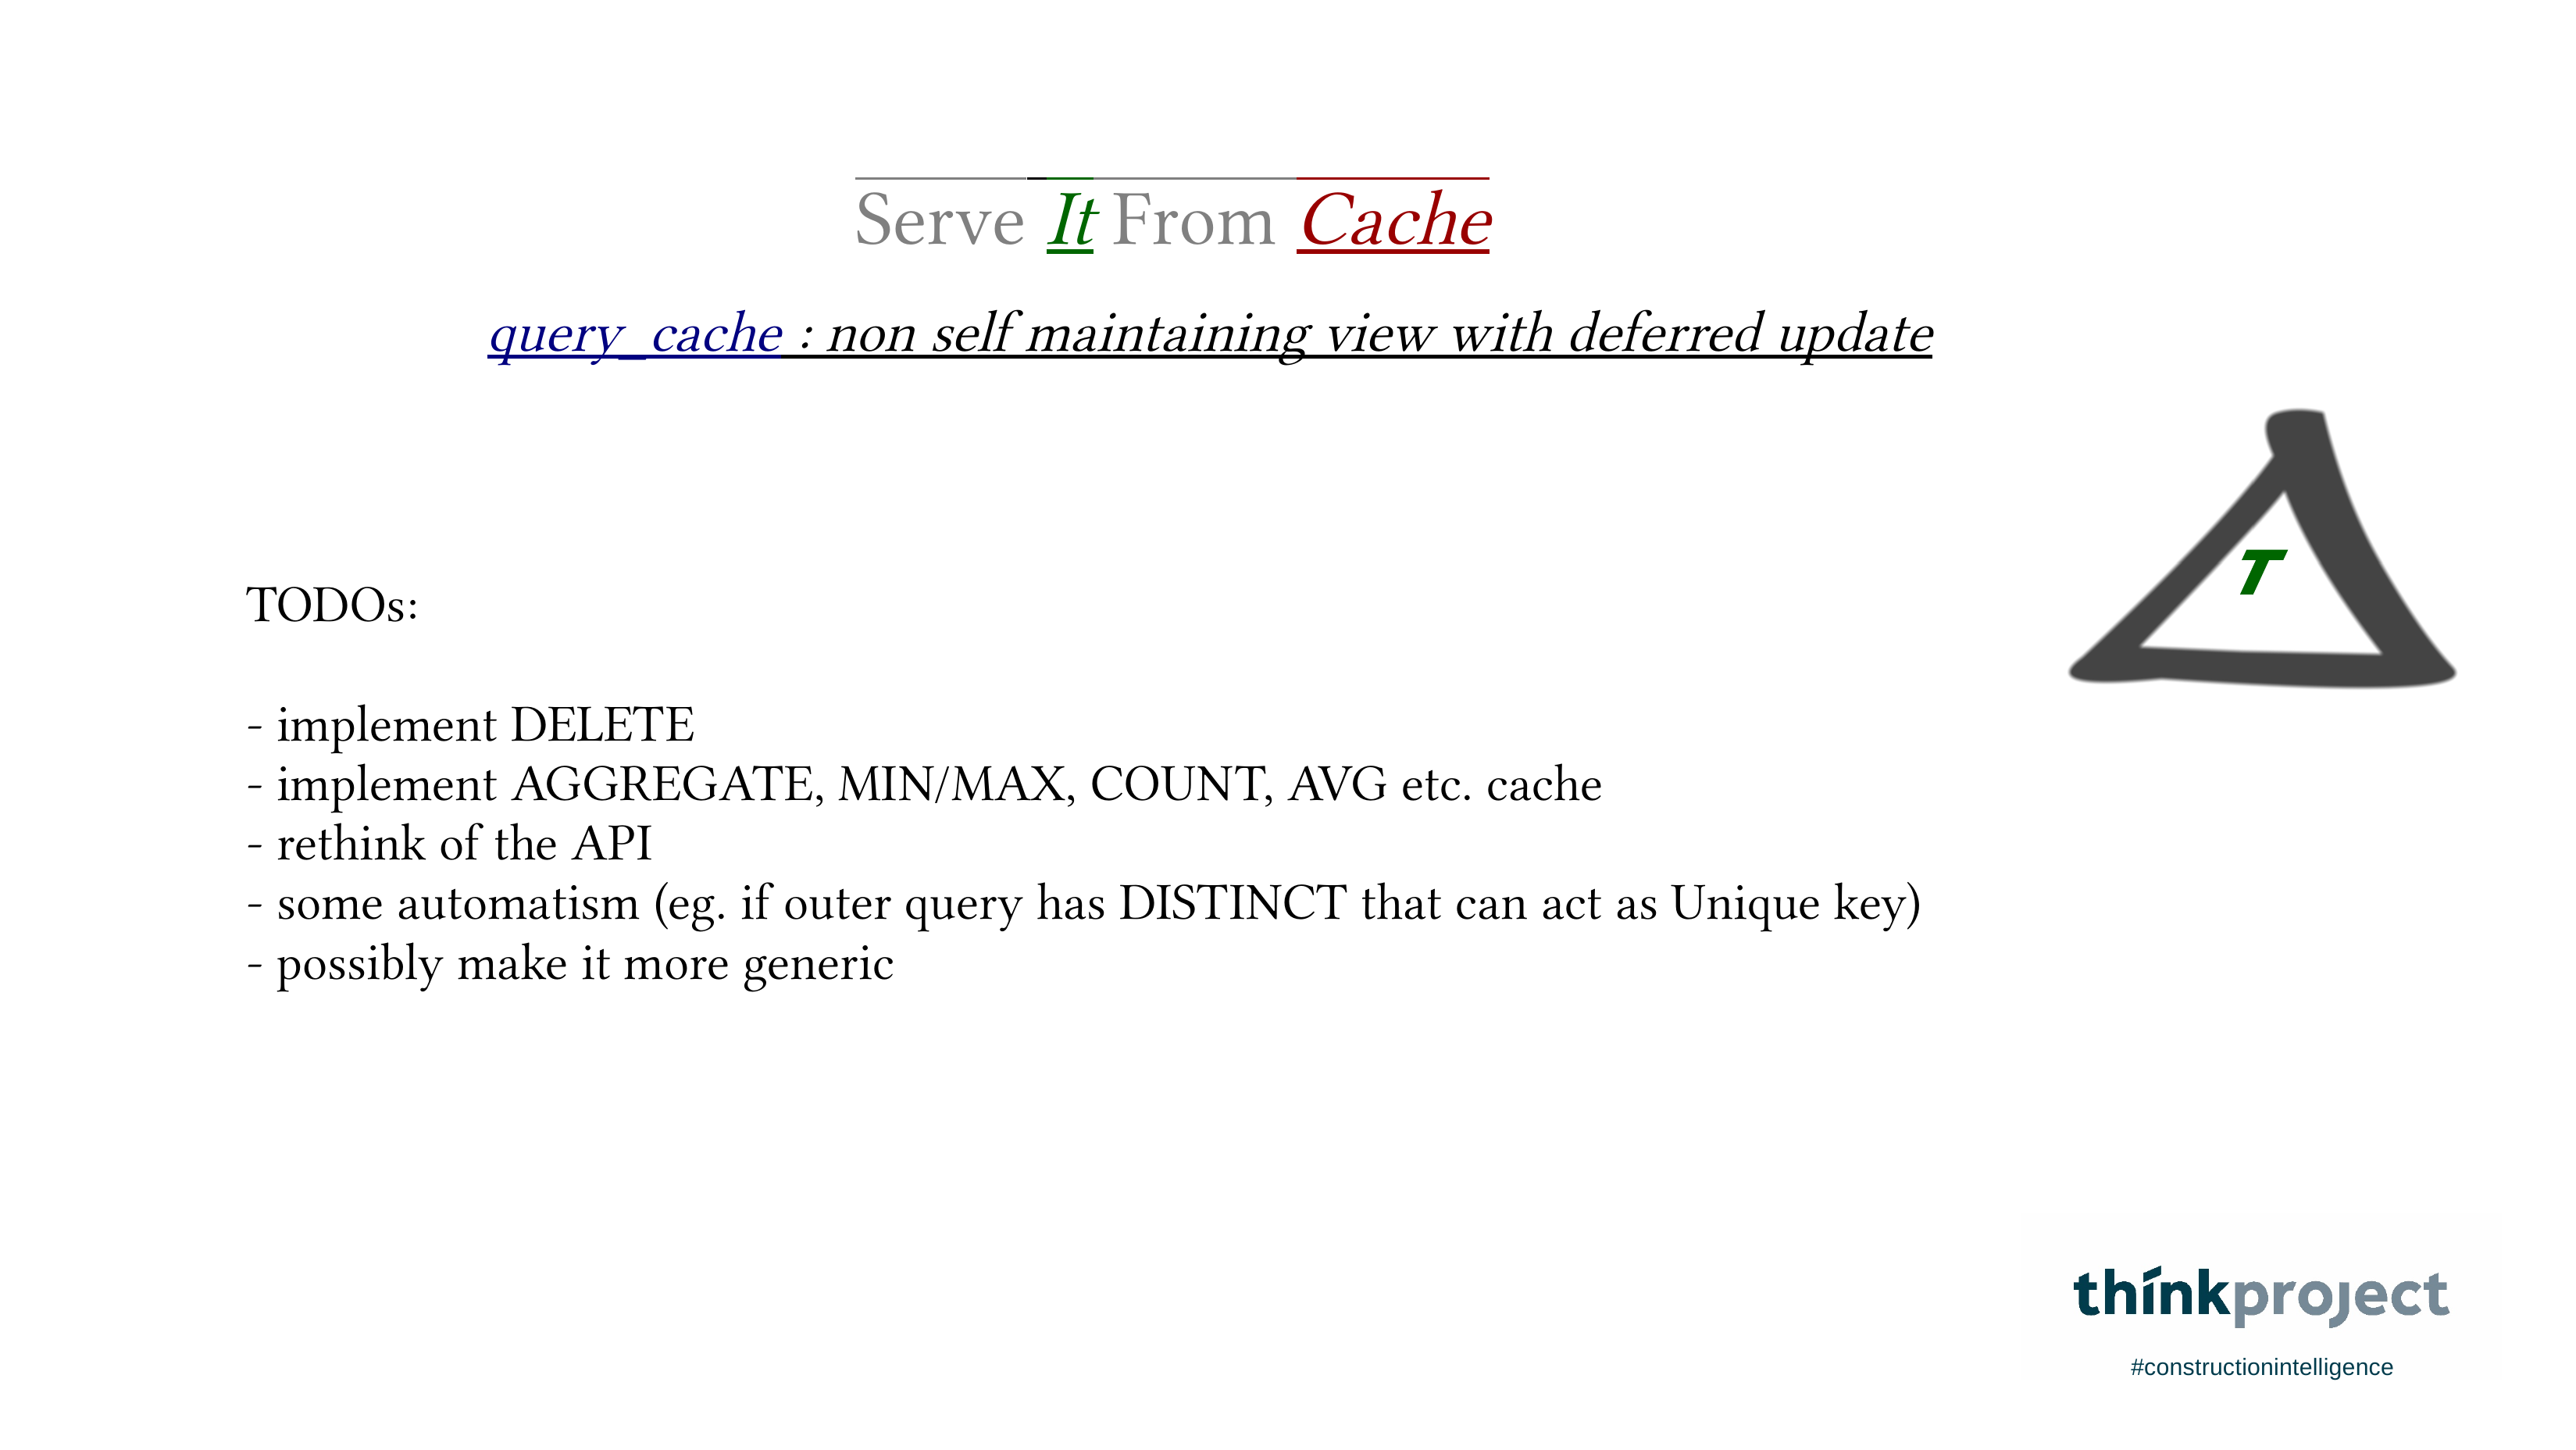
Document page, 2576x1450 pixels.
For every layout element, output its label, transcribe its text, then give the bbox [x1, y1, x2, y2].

text_box T [2219, 547, 2299, 651]
picture [2332, 1364, 2338, 1373]
picture [2021, 1212, 2502, 1380]
text_box Serve It From Cache [824, 168, 1602, 293]
text_box query_cache : non self maintaining view with deferred update [475, 293, 1960, 372]
picture [2044, 387, 2461, 739]
text_box TODOs: - implement DELETE - implement AGGREGATE, MIN/MAX, COUNT, AVG etc. cache - rethink of the API - some automatism (eg. if outer query has DISTINCT that can act as Unique key) - possibly make it more generic [234, 569, 2029, 998]
